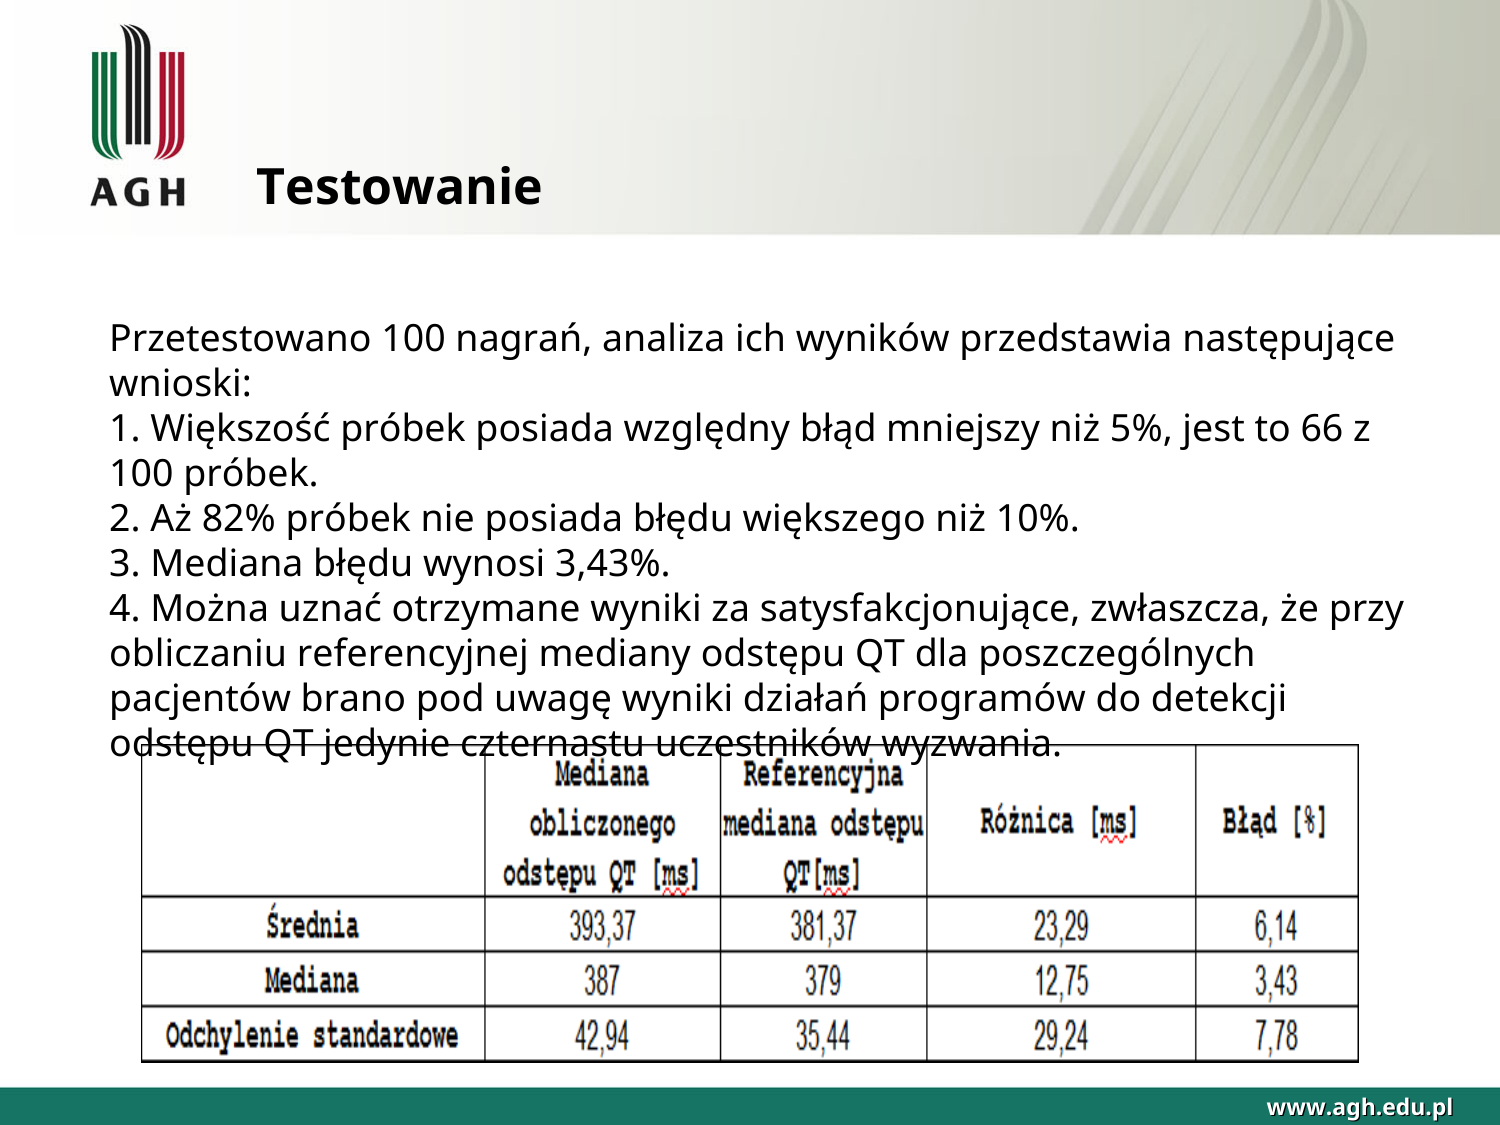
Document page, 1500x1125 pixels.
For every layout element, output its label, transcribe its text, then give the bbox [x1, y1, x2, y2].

picture [0, 0, 1500, 1125]
title Testowanie [242, 137, 1436, 233]
text_box www.agh.edu.pl [1251, 1084, 1500, 1125]
text_box Przetestowano 100 nagrań, analiza ich wyników przedstawia następujące wnioski: 1. Większość próbek posiada względny błąd mniejszy niż 5%, jest to 66 z 100 próbek. 2. Aż 82% próbek nie posiada błędu większego niż 10%. 3. Mediana błędu wynosi 3,43%. 4. Można uznać otrzymane wyniki za satysfakcjonujące, zwłaszcza, że przy obliczaniu referencyjnej mediany odstępu QT dla poszczególnych pacjentów brano pod uwagę wyniki działań programów do detekcji odstępu QT jedynie czternastu uczestników wyzwania. [94, 307, 1453, 697]
